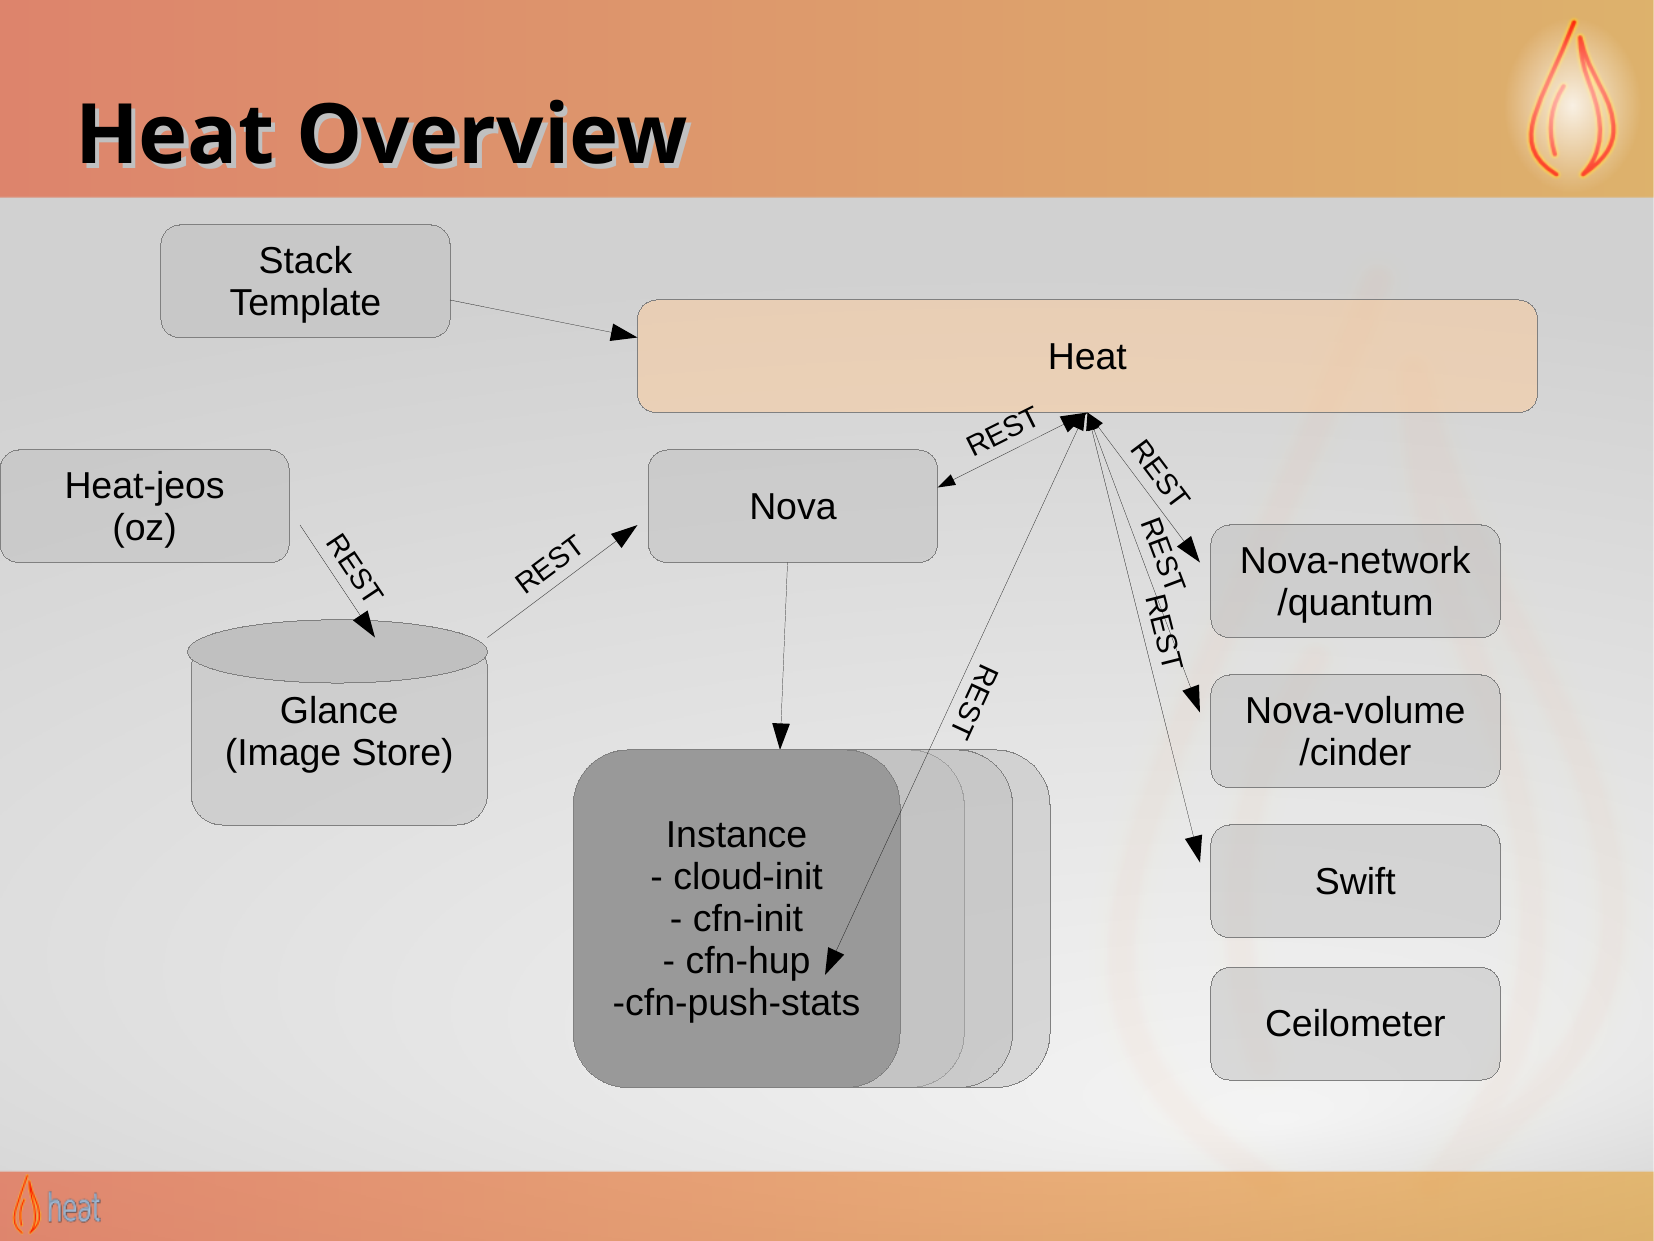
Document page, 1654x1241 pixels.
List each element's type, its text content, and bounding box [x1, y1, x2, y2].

title Heat Overview [75, 37, 1564, 226]
picture [0, 0, 1654, 1241]
text_box Heat-jeos (oz) [0, 449, 290, 563]
text_box Glance (Image Store) [191, 658, 488, 826]
text_box Nova-volume /cinder [1210, 674, 1501, 788]
text_box Nova-network /quantum [1210, 524, 1501, 638]
text_box Ceilometer [1210, 967, 1501, 1081]
text_box Nova [648, 449, 938, 563]
text_box Heat [637, 299, 1538, 413]
text_box Swift [1210, 824, 1501, 938]
text_box [848, 749, 929, 808]
text_box [853, 749, 1051, 1088]
text_box [187, 619, 488, 684]
text_box Stack Template [160, 224, 451, 338]
text_box Instance - cloud-init - cfn-init - cfn-hup -cfn-push-stats [573, 749, 901, 1088]
